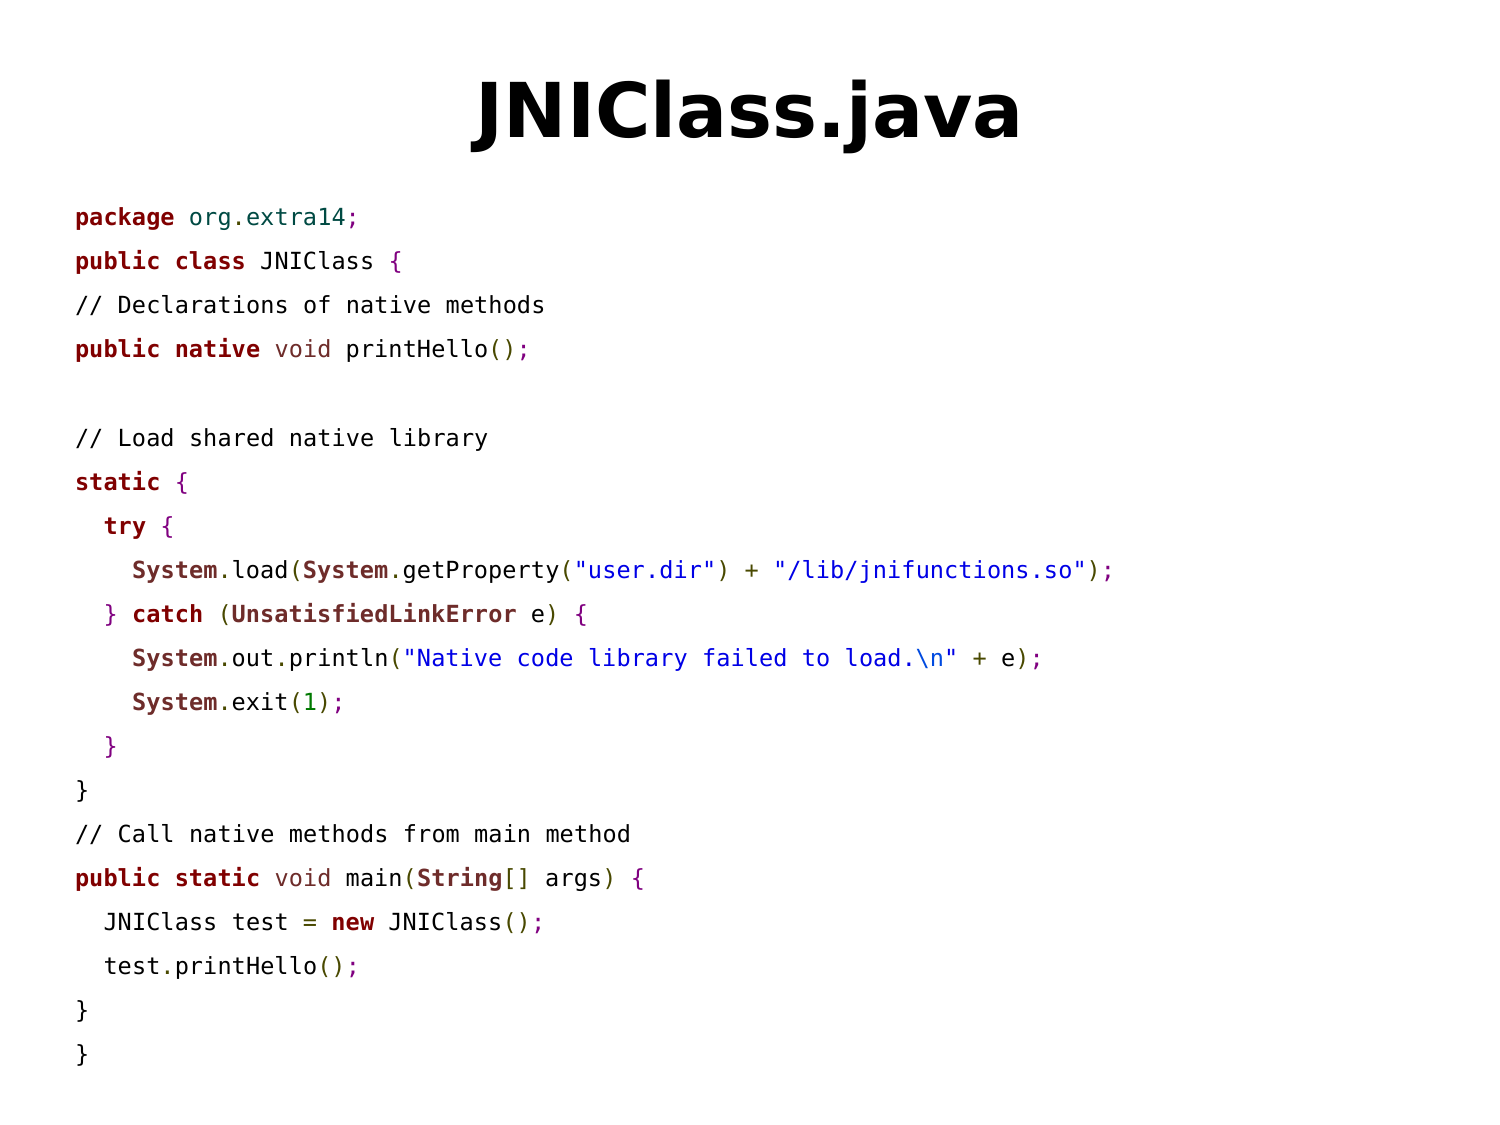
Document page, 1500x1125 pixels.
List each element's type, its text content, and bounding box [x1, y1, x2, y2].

list package org.extra14; public class JNIClass { // Declarations of native methods public native void printHello(); // Load shared native library static { try { System.load(System.getProperty("user.dir") + "/lib/jnifunctions.so"); } catch (UnsatisfiedLinkError e) { System.out.println("Native code library failed to load.\n" + e); System.exit(1); } } // Call native methods from main method public static void main(String[] args) { JNIClass test = new JNIClass(); test.printHello(); } } [75, 204, 1395, 1075]
title JNIClass.java [75, 44, 1425, 177]
